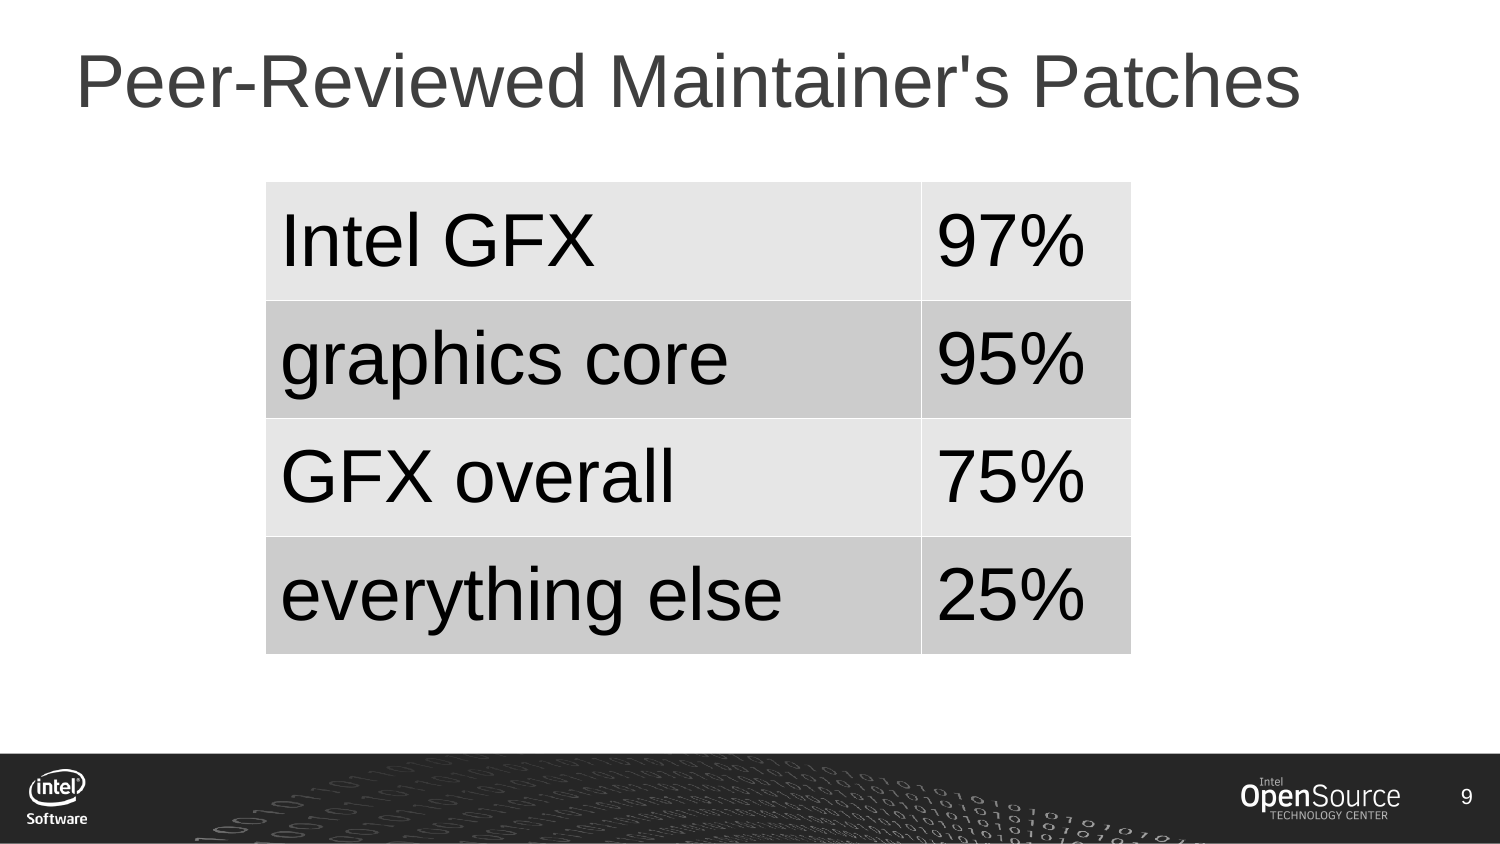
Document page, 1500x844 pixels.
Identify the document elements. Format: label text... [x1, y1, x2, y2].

picture [27, 753, 87, 844]
table_cell 25% [922, 537, 1131, 654]
table_cell 95% [922, 301, 1131, 418]
table_header 97% [922, 182, 1131, 300]
table_cell 75% [922, 419, 1131, 536]
table_header Intel GFX [266, 182, 921, 300]
table_cell GFX overall [266, 419, 921, 536]
table_cell graphics core [266, 301, 921, 418]
table_cell everything else [266, 537, 921, 654]
picture [1220, 757, 1418, 839]
title Peer-Reviewed Maintainer's Patches [75, 32, 1425, 185]
